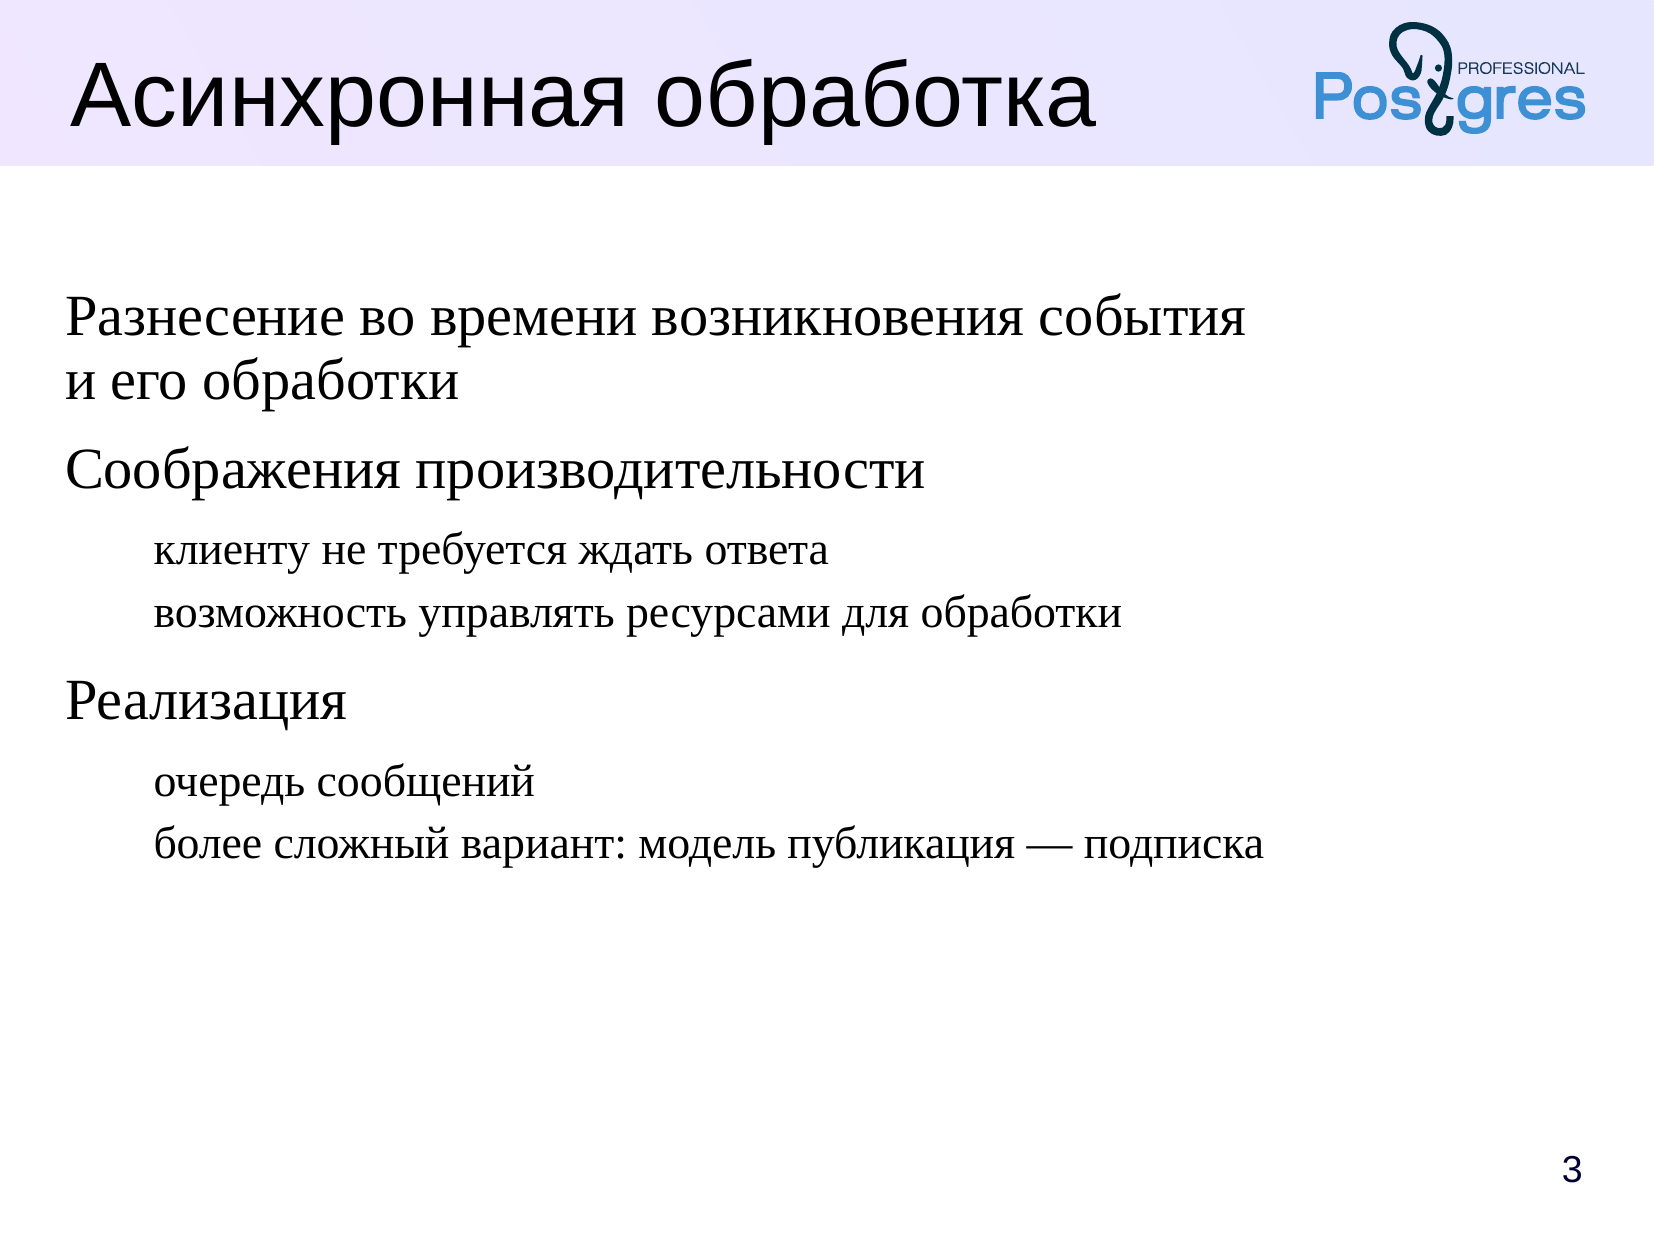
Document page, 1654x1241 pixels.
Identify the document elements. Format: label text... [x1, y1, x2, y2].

title Асинхронная обработка [70, 43, 1241, 147]
list Разнесение во времени возникновения события и его обработки Соображения производительности клиенту не требуется ждать ответа возможность управлять ресурсами для обработки Реализация очередь сообщений более сложный вариант: модель публикация — подписка [64, 283, 1577, 1141]
